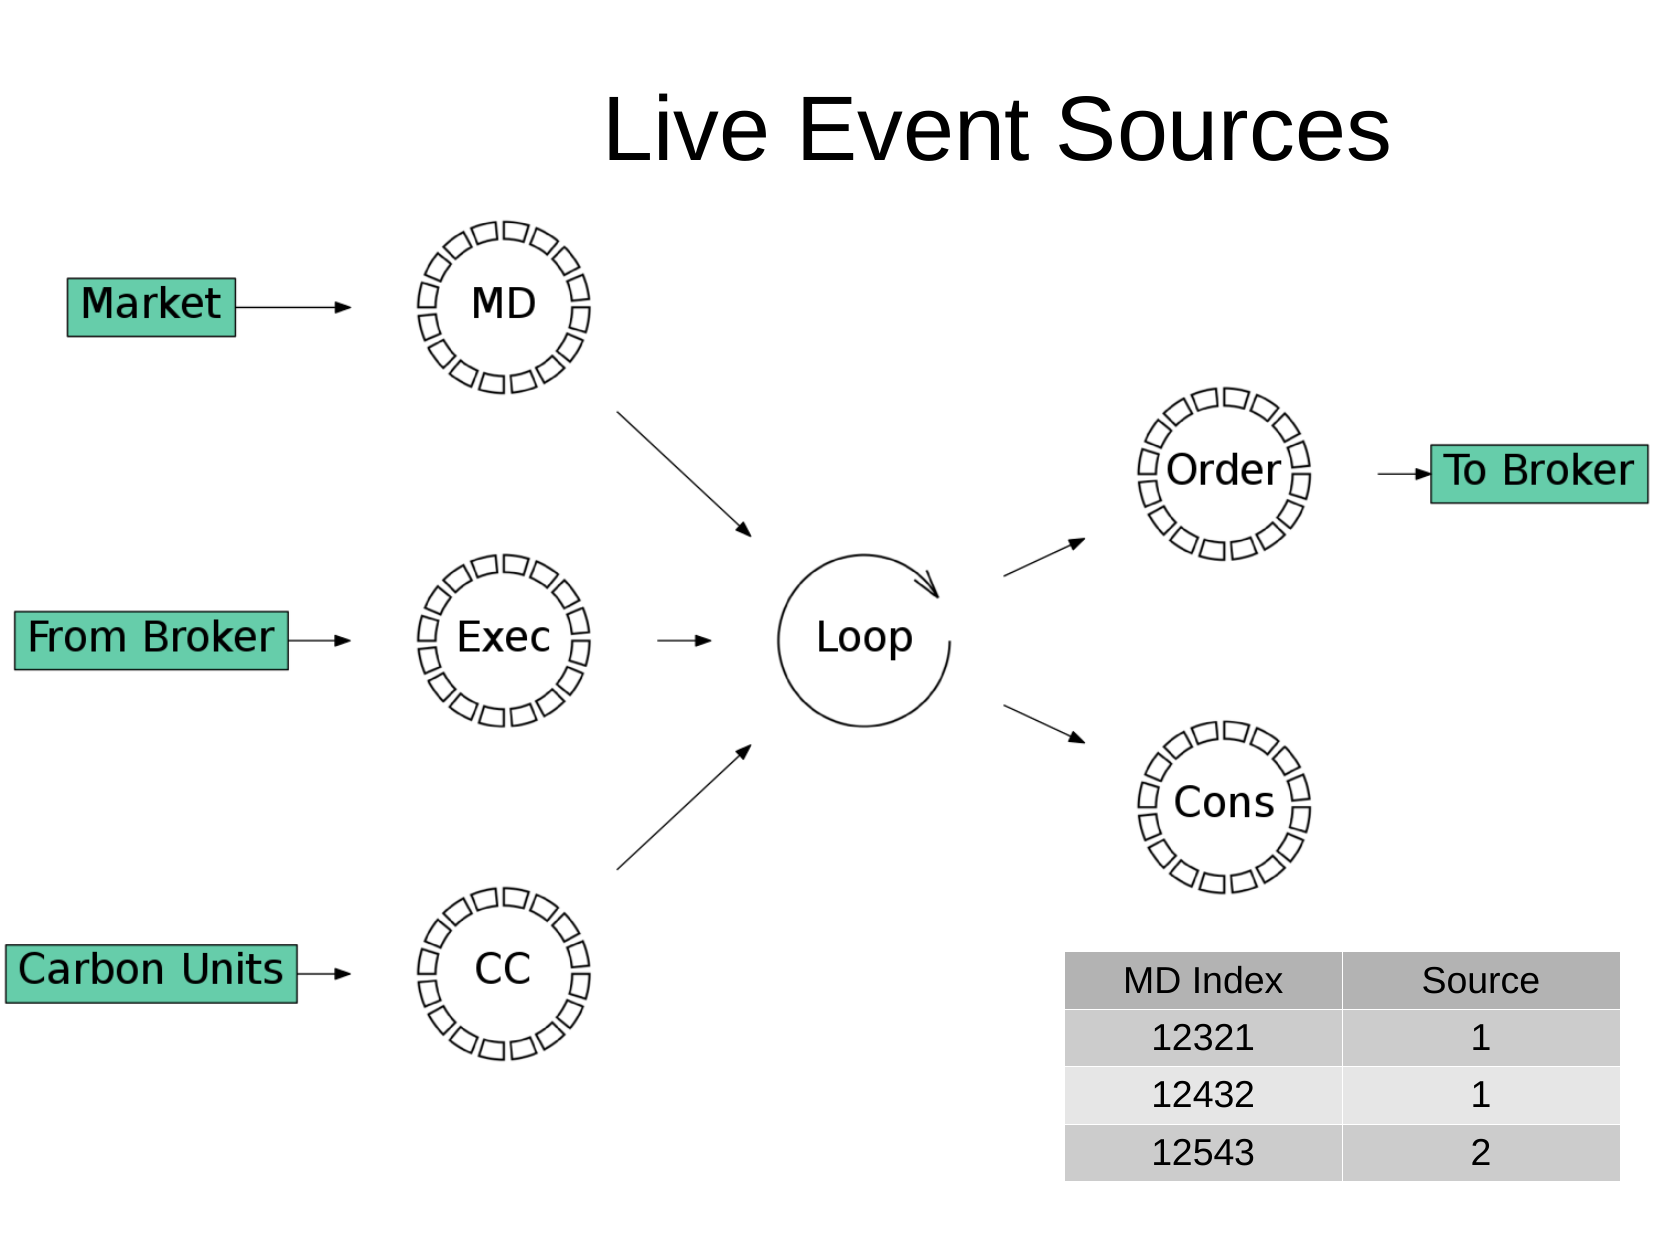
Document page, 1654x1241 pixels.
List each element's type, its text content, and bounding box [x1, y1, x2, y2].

table_header Source [1343, 952, 1620, 1009]
table_cell 12543 [1065, 1125, 1342, 1181]
picture [0, 148, 1654, 1133]
table_cell 1 [1343, 1010, 1620, 1066]
table_cell 2 [1343, 1125, 1620, 1181]
table_header MD Index [1065, 952, 1342, 1009]
title Live Event Sources [366, 76, 1630, 284]
table_cell 1 [1343, 1067, 1620, 1124]
table_cell 12432 [1065, 1067, 1342, 1124]
table_cell 12321 [1065, 1010, 1342, 1066]
